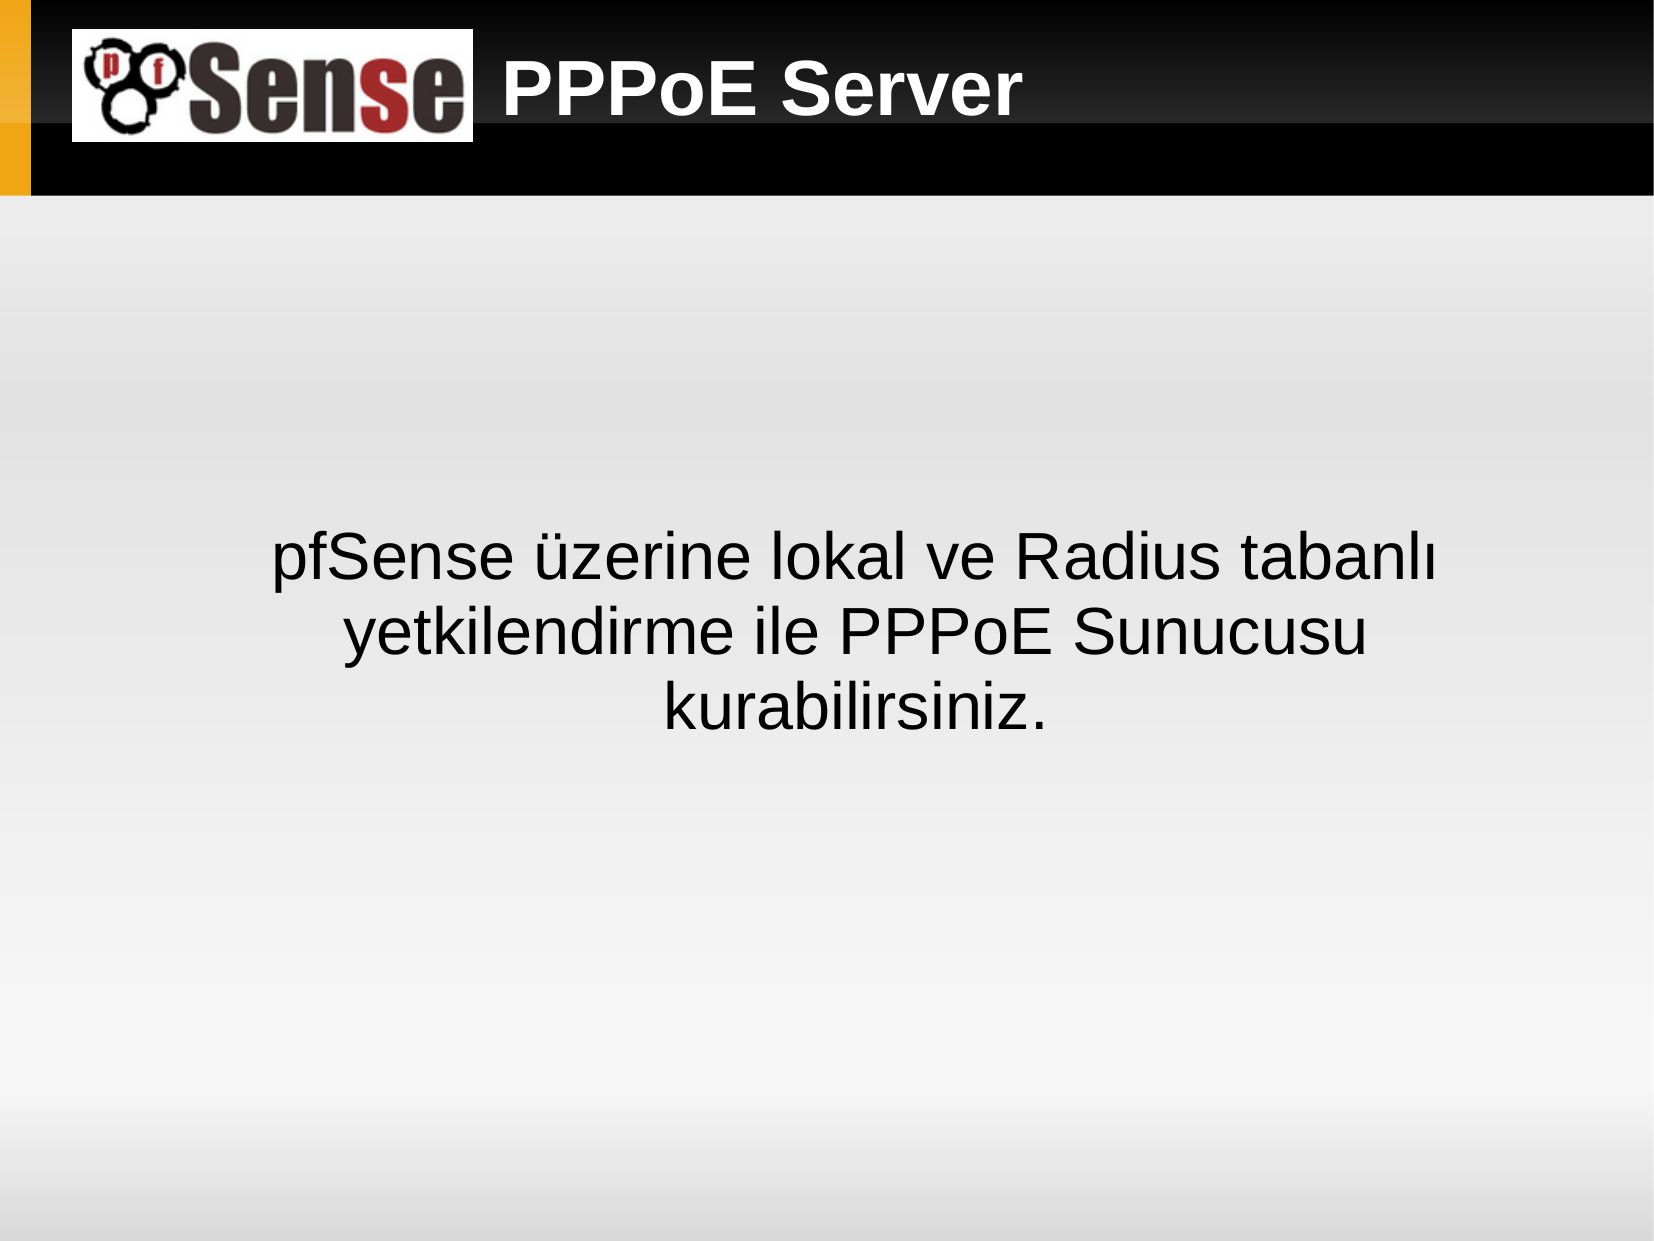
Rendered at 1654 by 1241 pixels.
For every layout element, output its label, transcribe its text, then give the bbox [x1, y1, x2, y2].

list pfSense üzerine lokal ve Radius tabanlı yetkilendirme ile PPPoE Sunucusu kurabilirsiniz. [76, 236, 1565, 1055]
title PPPoE Server [501, 0, 1625, 178]
picture [0, 0, 1654, 1241]
